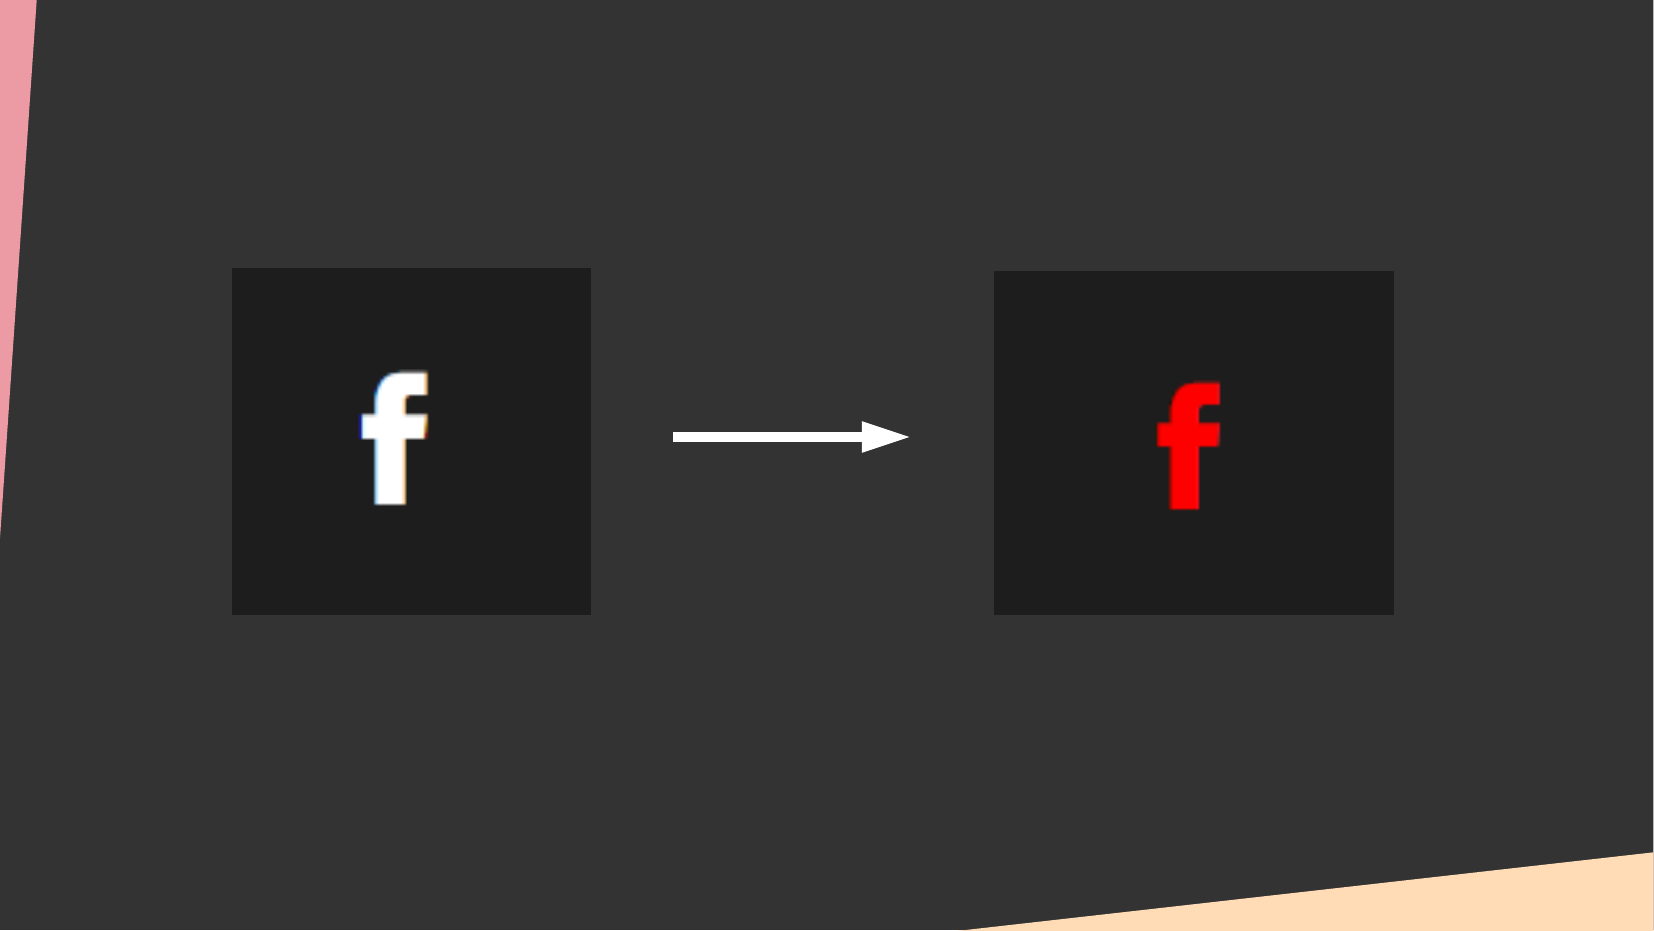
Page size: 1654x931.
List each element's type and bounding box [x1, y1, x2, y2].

text_box [0, 0, 37, 539]
text_box [956, 852, 1654, 931]
picture [232, 268, 591, 615]
picture [994, 271, 1394, 615]
